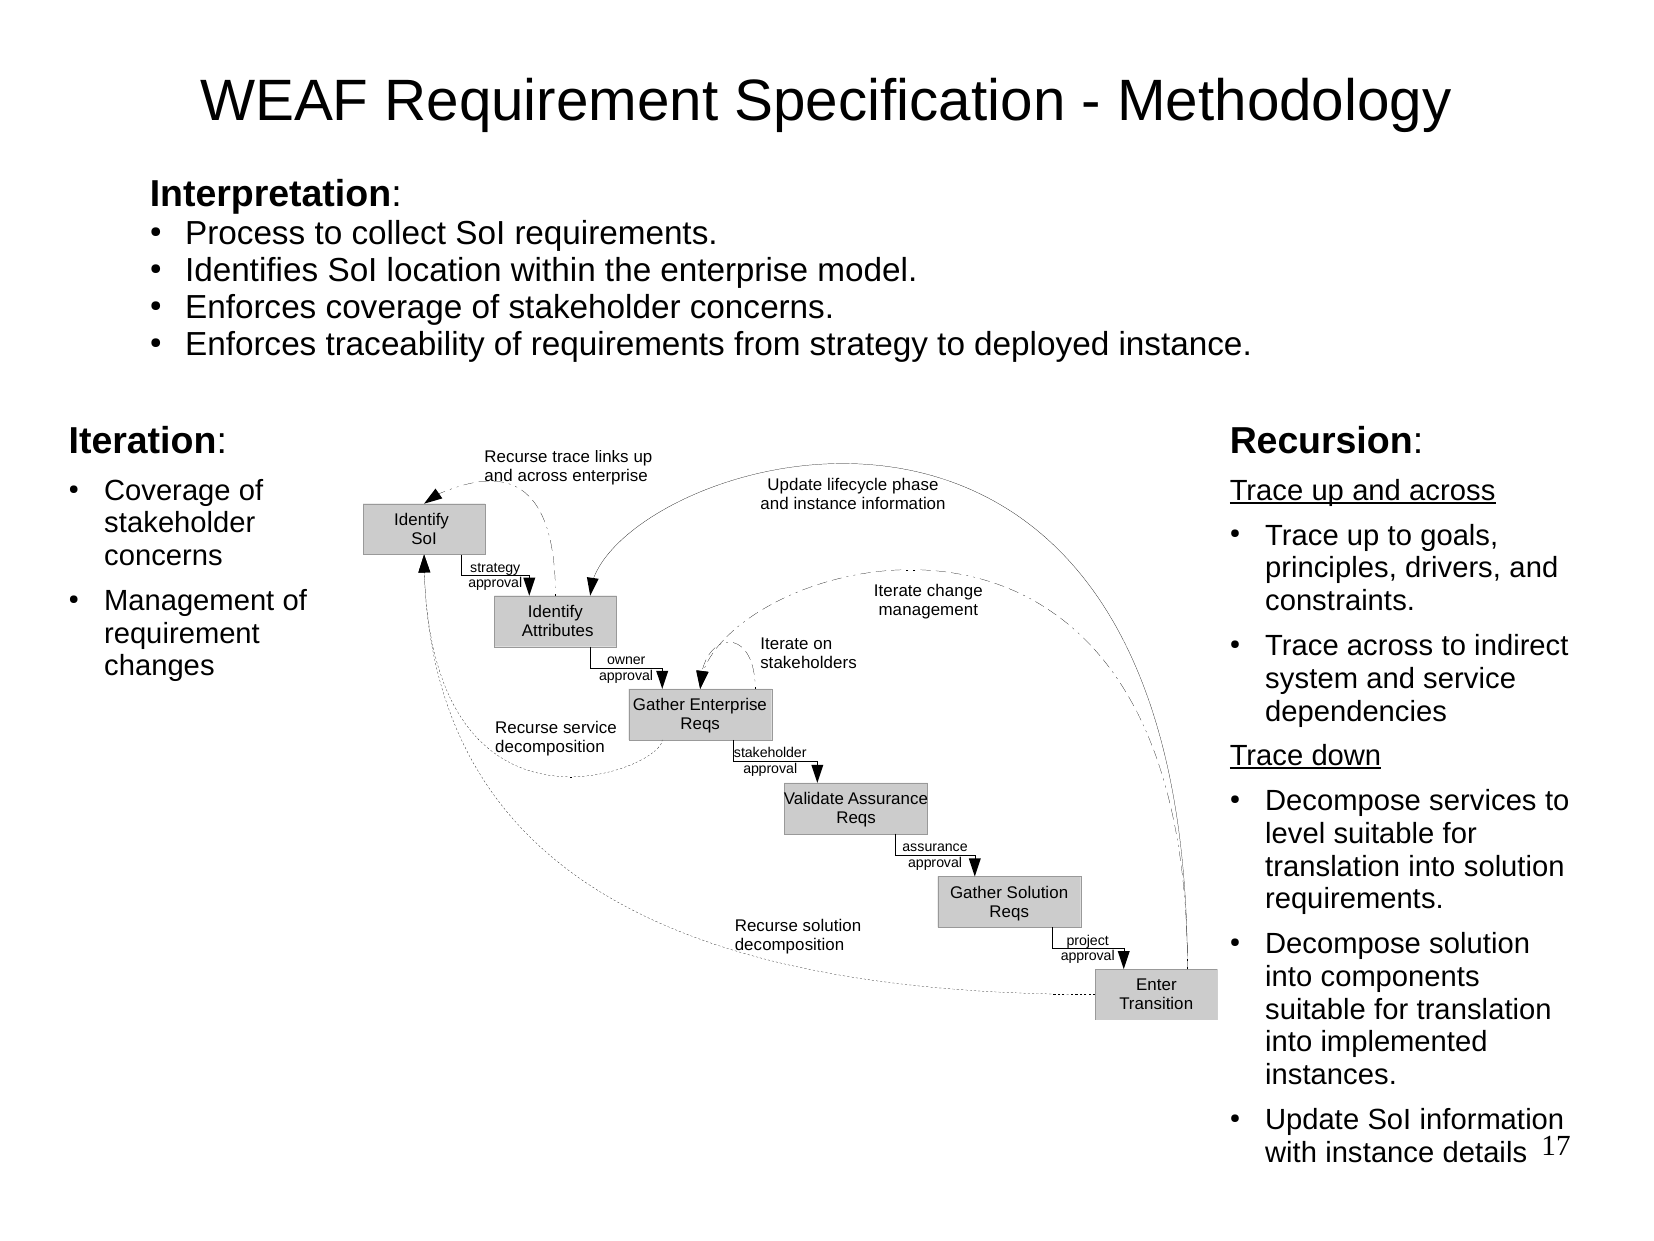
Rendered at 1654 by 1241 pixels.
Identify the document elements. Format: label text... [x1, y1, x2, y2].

text_box Iteration: Coverage of stakeholder concerns Management of requirement changes [53, 412, 364, 1056]
picture [363, 450, 1218, 1020]
text_box Interpretation: Process to collect SoI requirements. Identifies SoI location within the enterprise model. Enforces coverage of stakeholder concerns. Enforces traceability of requirements from strategy to deployed instance. [135, 165, 1546, 371]
text_box Recursion: Trace up and across Trace up to goals, principles, drivers, and constraints. Trace across to indirect system and service dependencies Trace down Decompose services to level suitable for translation into solution requirements. Decompose solution into components suitable for translation into implemented instances. Update SoI information with instance details [1215, 412, 1591, 1176]
title WEAF Requirement Specification - Methodology [82, 49, 1571, 151]
